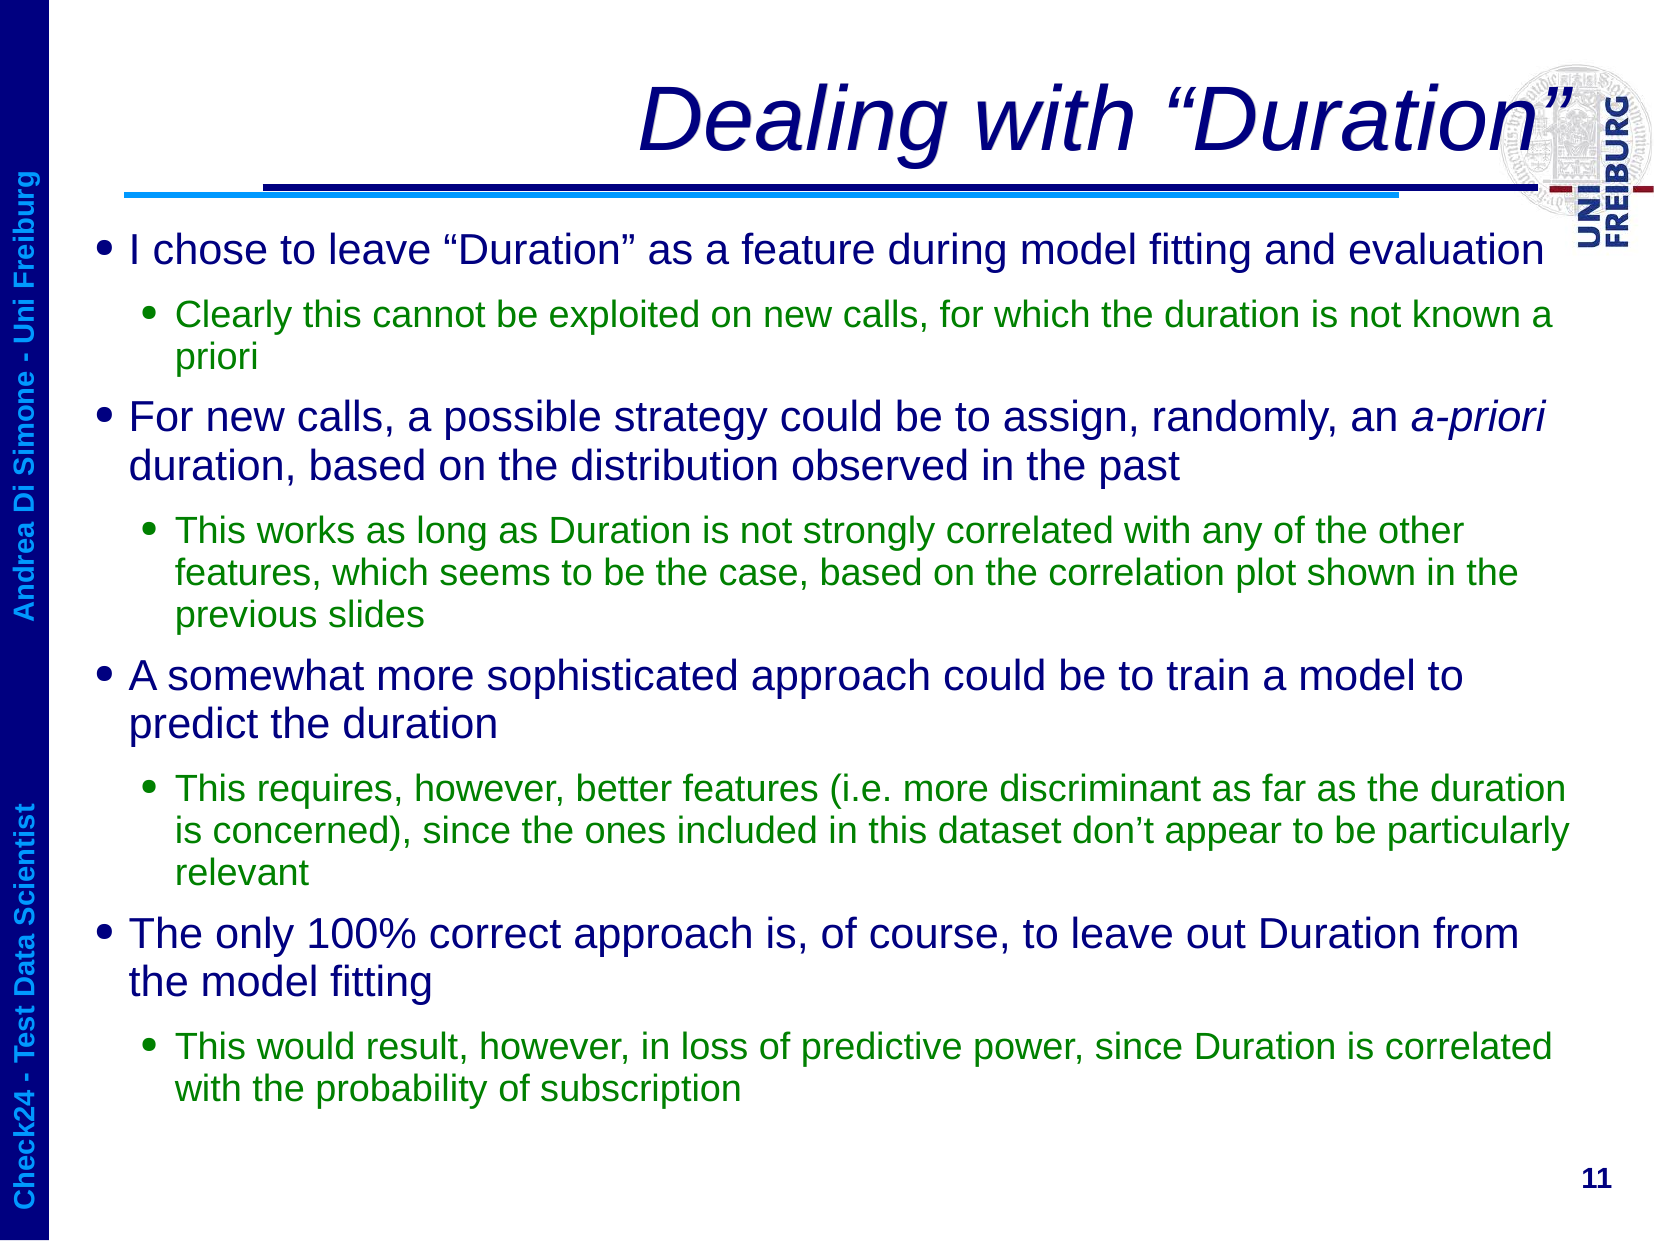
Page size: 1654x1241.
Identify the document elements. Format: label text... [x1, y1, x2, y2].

list I chose to leave “Duration” as a feature during model fitting and evaluation Clearly this cannot be exploited on new calls, for which the duration is not known a priori For new calls, a possible strategy could be to assign, randomly, an a-priori duration, based on the distribution observed in the past This works as long as Duration is not strongly correlated with any of the other features, which seems to be the case, based on the correlation plot shown in the previous slides A somewhat more sophisticated approach could be to train a model to predict the duration This requires, however, better features (i.e. more discriminant as far as the duration is concerned), since the ones included in this dataset don’t appear to be particularly relevant The only 100% correct approach is, of course, to leave out Duration from the model fitting This would result, however, in loss of predictive power, since Duration is correlated with the probability of subscription [82, 225, 1571, 1163]
picture [1477, 51, 1654, 256]
title Dealing with “Duration” [82, 49, 1571, 188]
